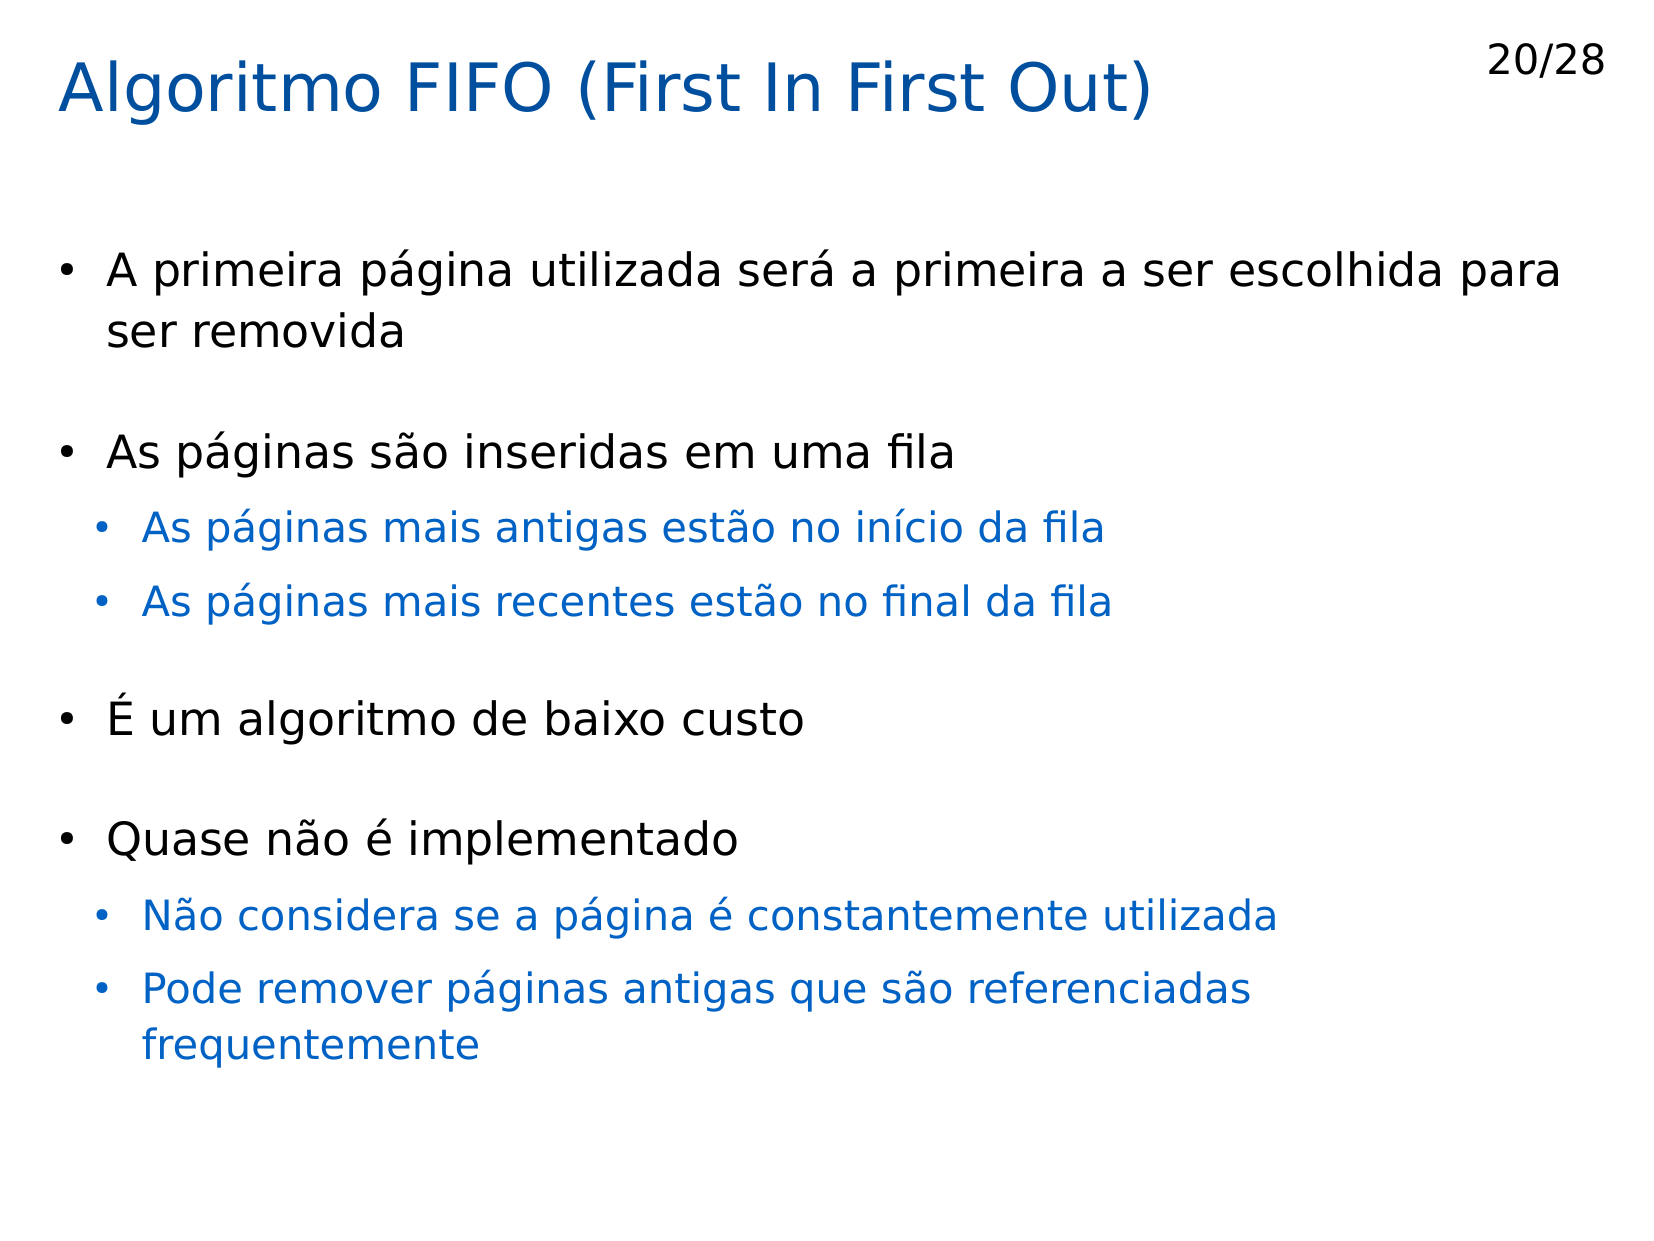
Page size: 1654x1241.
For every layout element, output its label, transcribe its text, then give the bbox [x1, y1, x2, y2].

title Algoritmo FIFO (First In First Out) [59, 29, 1506, 148]
list A primeira página utilizada será a primeira a ser escolhida para ser removida As páginas são inseridas em uma fila As páginas mais antigas estão no início da fila As páginas mais recentes estão no final da fila É um algoritmo de baixo custo Quase não é implementado Não considera se a página é constantemente utilizada Pode remover páginas antigas que são referenciadas frequentemente [59, 236, 1595, 1211]
